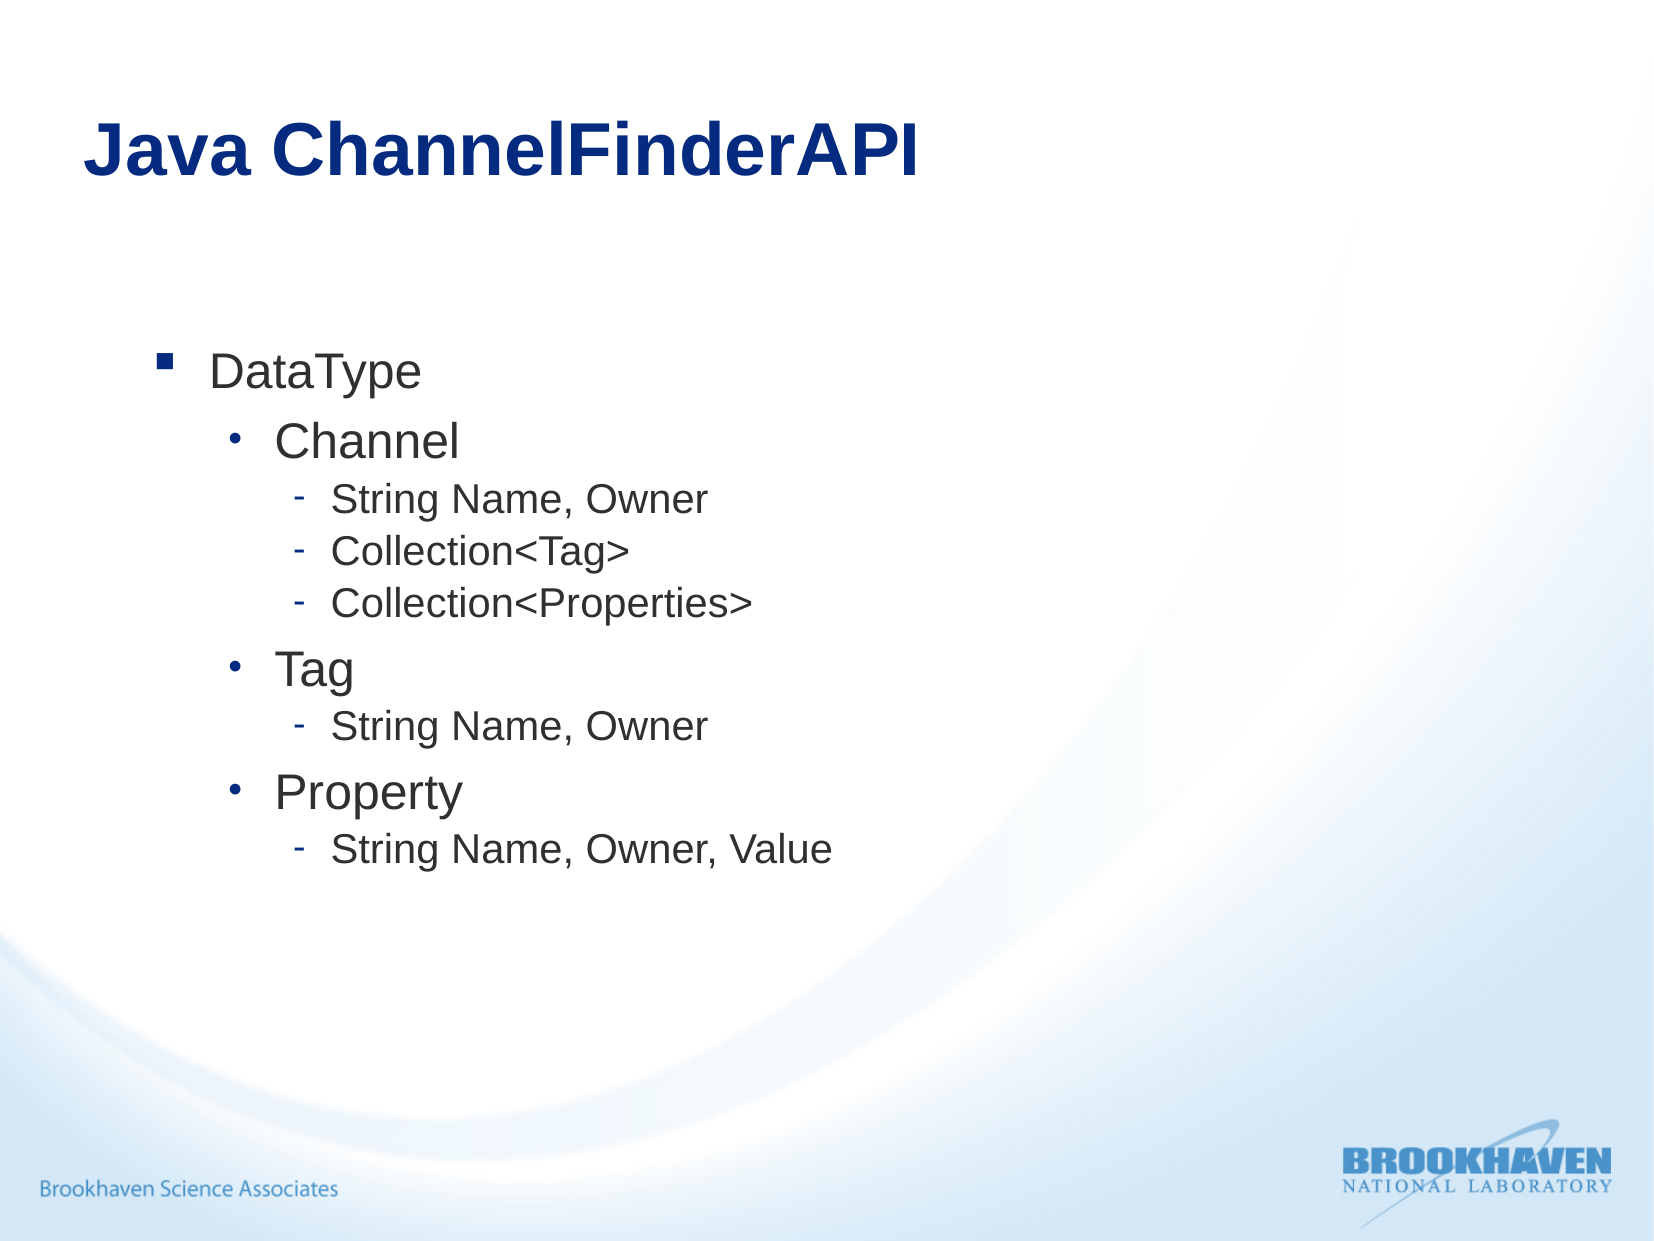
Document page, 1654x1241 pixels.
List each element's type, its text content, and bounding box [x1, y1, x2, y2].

list DataType Channel String Name, Owner Collection<Tag> Collection<Properties> Tag String Name, Owner Property String Name, Owner, Value [137, 330, 1516, 1034]
picture [0, 0, 1654, 1241]
title Java ChannelFinderAPI [68, 47, 1585, 260]
